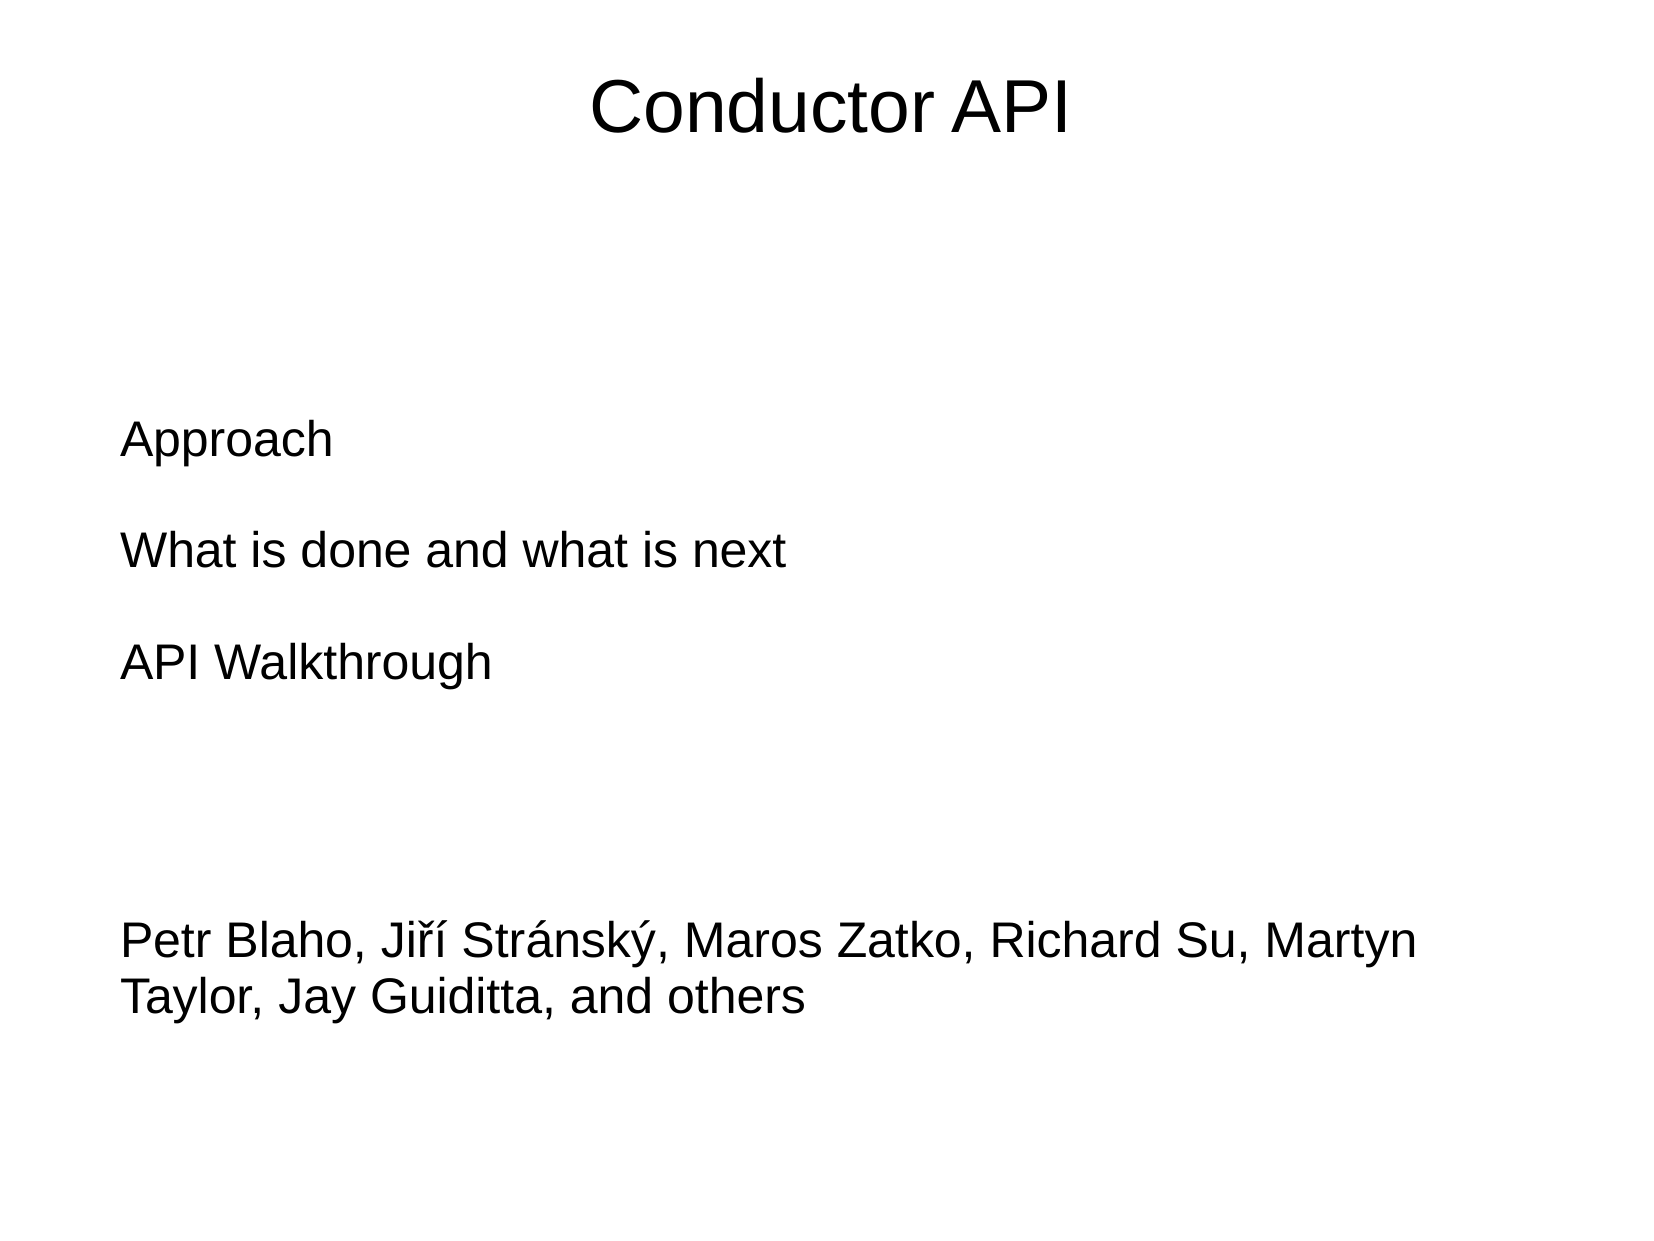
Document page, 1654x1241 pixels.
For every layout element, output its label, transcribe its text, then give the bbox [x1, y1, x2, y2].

title Conductor API [86, 2, 1576, 211]
subtitle Approach What is done and what is next API Walkthrough Petr Blaho, Jiří Stránský, Maros Zatko, Richard Su, Martyn Taylor, Jay Guiditta, and others [120, 290, 1576, 1025]
